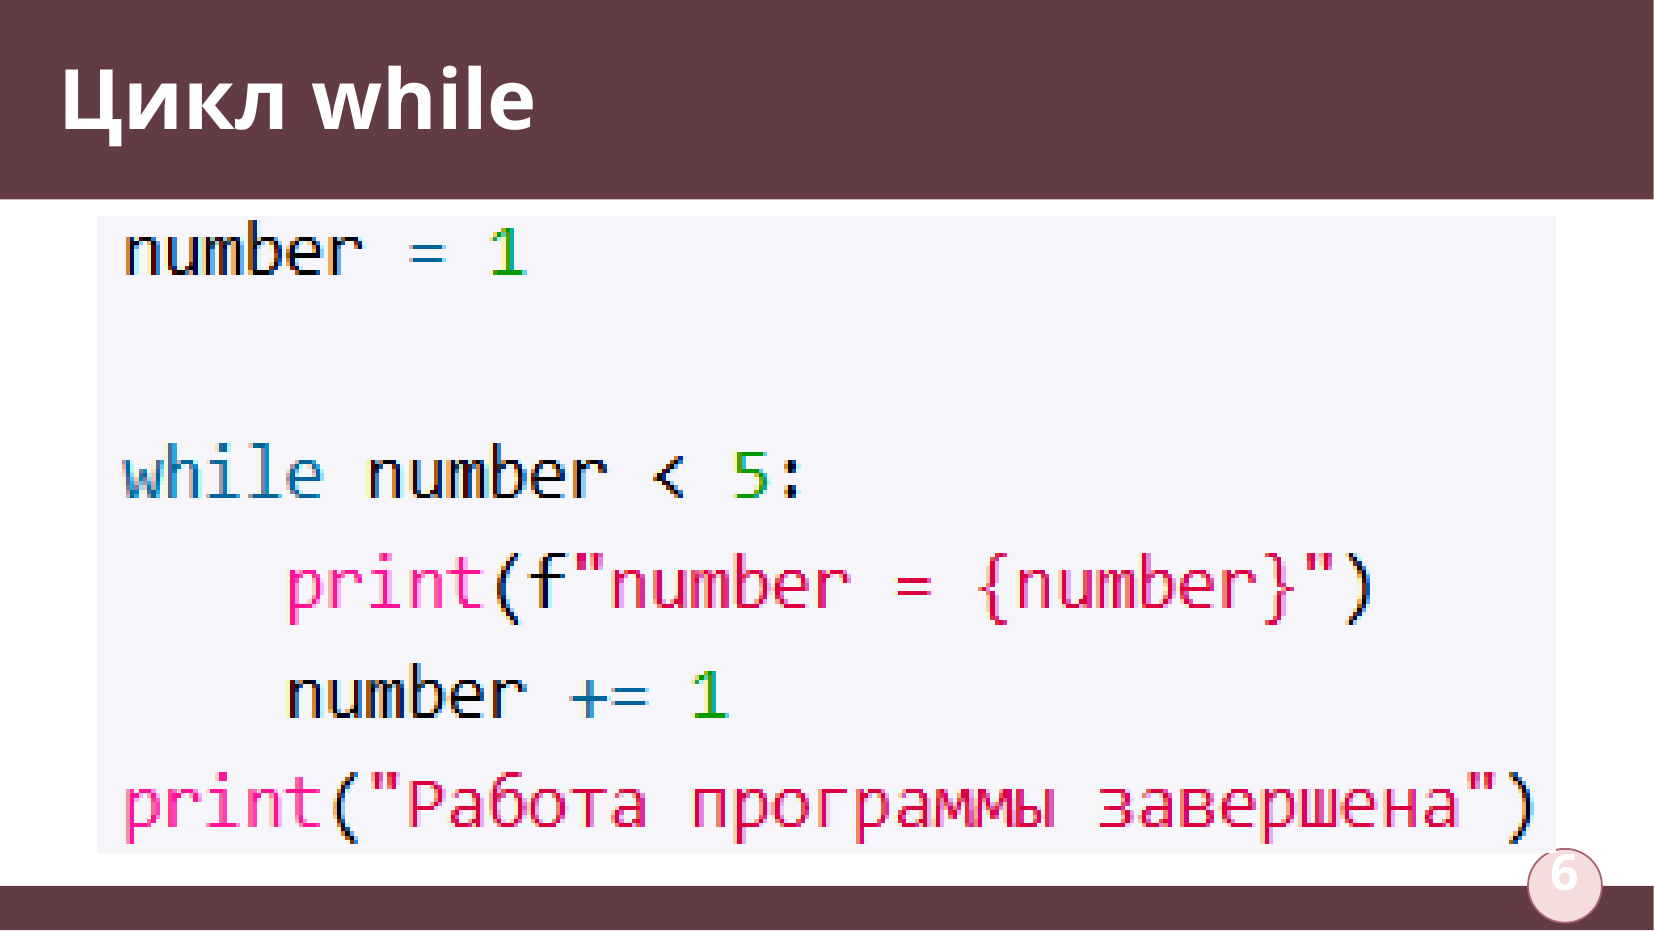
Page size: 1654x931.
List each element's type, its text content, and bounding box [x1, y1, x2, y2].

title Цикл while [59, 37, 1595, 155]
picture [97, 216, 1556, 853]
